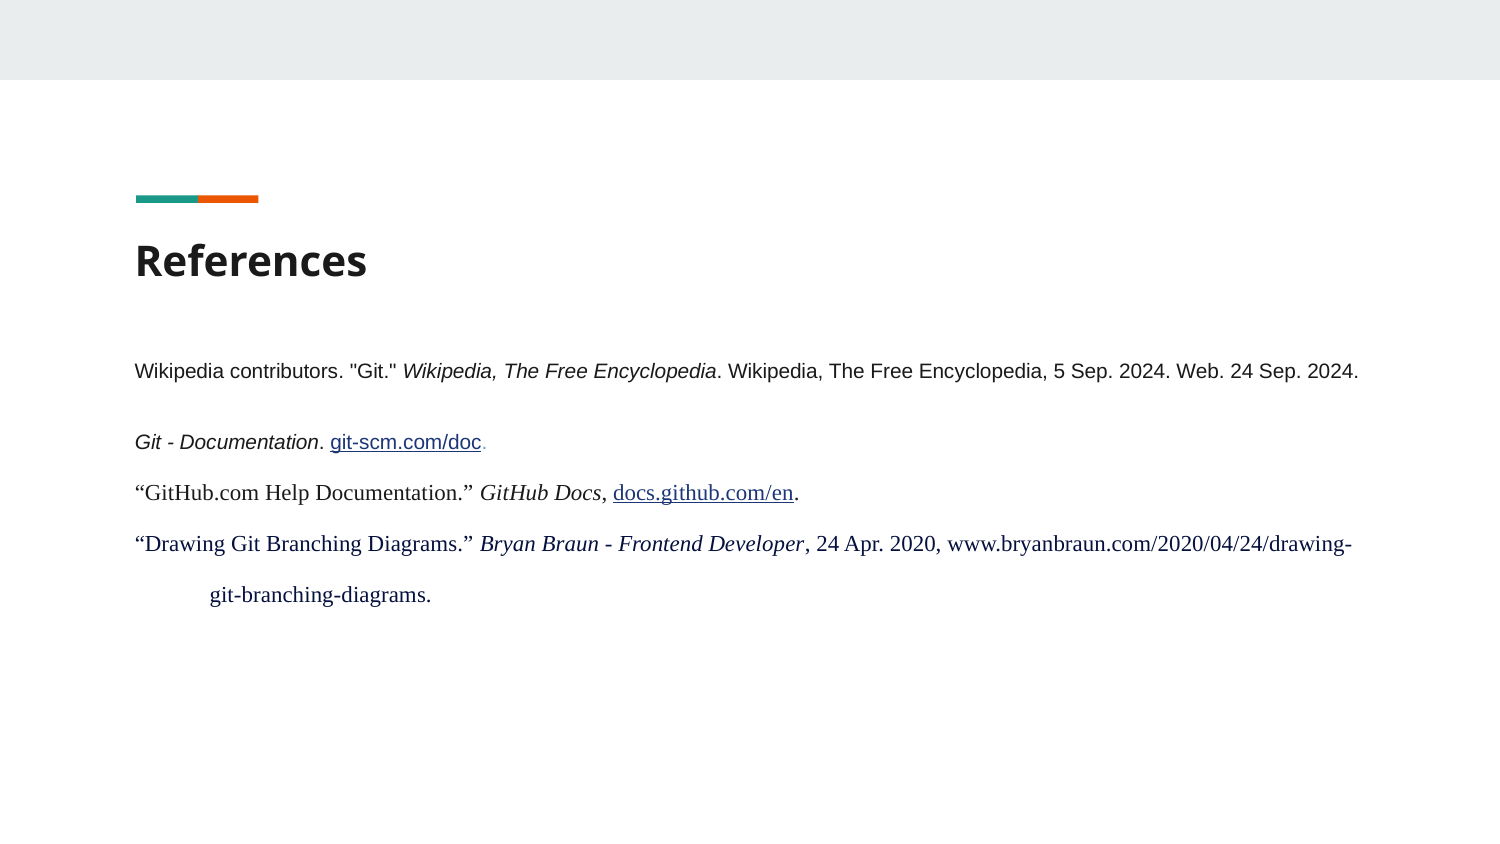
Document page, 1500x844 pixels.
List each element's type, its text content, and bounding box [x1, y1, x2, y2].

title References [119, 216, 1381, 305]
list Wikipedia contributors. "Git." Wikipedia, The Free Encyclopedia. Wikipedia, The Free Encyclopedia, 5 Sep. 2024. Web. 24 Sep. 2024. Git - Documentation. git-scm.com/doc. “GitHub.com Help Documentation.” GitHub Docs, docs.github.com/en. “Drawing Git Branching Diagrams.” Bryan Braun - Frontend Developer, 24 Apr. 2020, www.bryanbraun.com/2020/04/24/drawing-git-branching-diagrams. [119, 341, 1381, 712]
